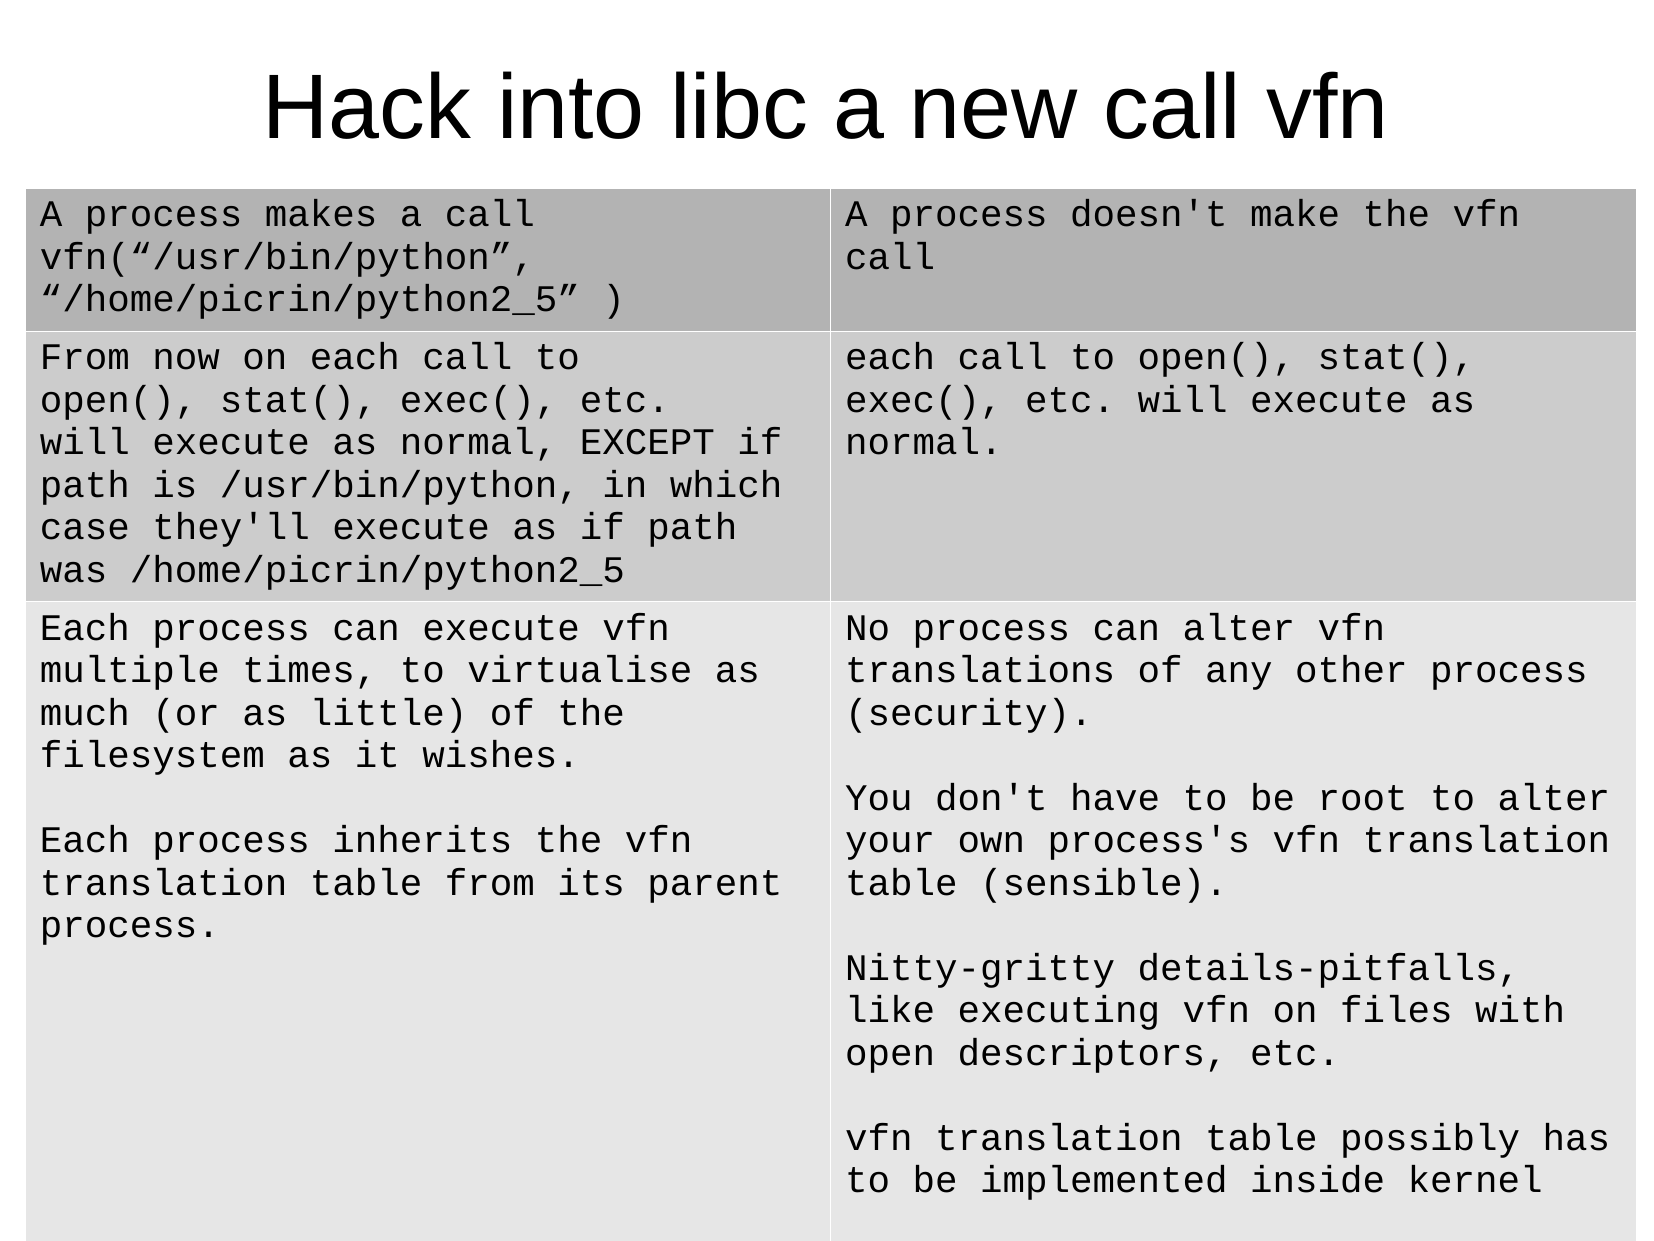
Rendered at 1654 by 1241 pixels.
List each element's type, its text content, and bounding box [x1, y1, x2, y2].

table_cell No process can alter vfn translations of any other process (security). You don't have to be root to alter your own process's vfn translation table (sensible). Nitty-gritty details-pitfalls, like executing vfn on files with open descriptors, etc. vfn translation table possibly has to be implemented inside kernel [831, 602, 1636, 1241]
table_cell each call to open(), stat(), exec(), etc. will execute as normal. [831, 332, 1636, 601]
title Hack into libc a new call vfn [82, 2, 1571, 188]
table_header A process makes a call vfn(“/usr/bin/python”, “/home/picrin/python2_5” ) [26, 189, 830, 331]
table_header A process doesn't make the vfn call [831, 189, 1636, 331]
table_cell Each process can execute vfn multiple times, to virtualise as much (or as little) of the filesystem as it wishes. Each process inherits the vfn translation table from its parent process. [26, 602, 830, 1241]
table_cell From now on each call to open(), stat(), exec(), etc. will execute as normal, EXCEPT if path is /usr/bin/python, in which case they'll execute as if path was /home/picrin/python2_5 [26, 332, 830, 601]
